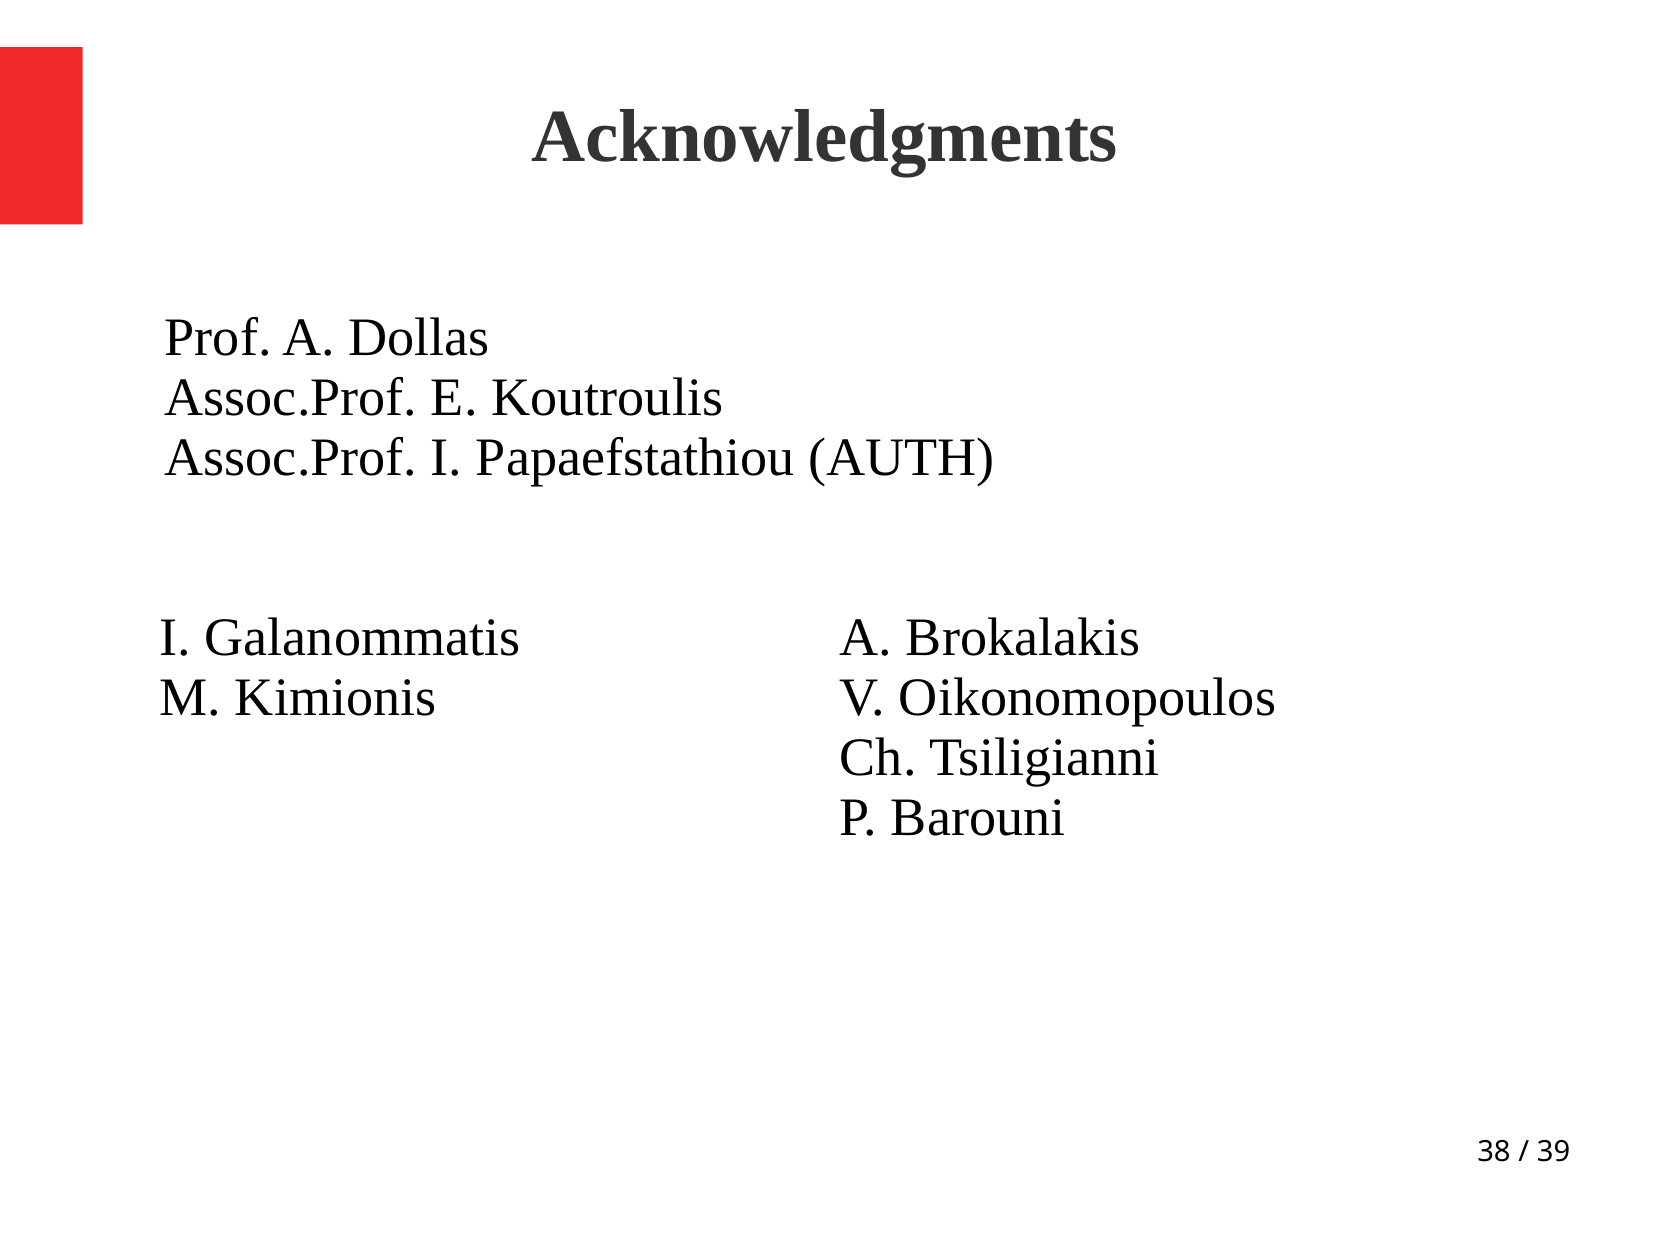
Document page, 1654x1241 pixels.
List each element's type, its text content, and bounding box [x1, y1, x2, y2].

title Acknowledgments [150, 46, 1501, 226]
text_box A. Brokalakis V. Oikonomopoulos Ch. Tsiligianni P. Barouni [825, 601, 1501, 916]
text_box I. Galanommatis M. Kimionis [74, 600, 750, 926]
text_box Prof. A. Dollas Assoc.Prof. E. Koutroulis Assoc.Prof. I. Papaefstathiou (AUTH) [150, 300, 1501, 601]
